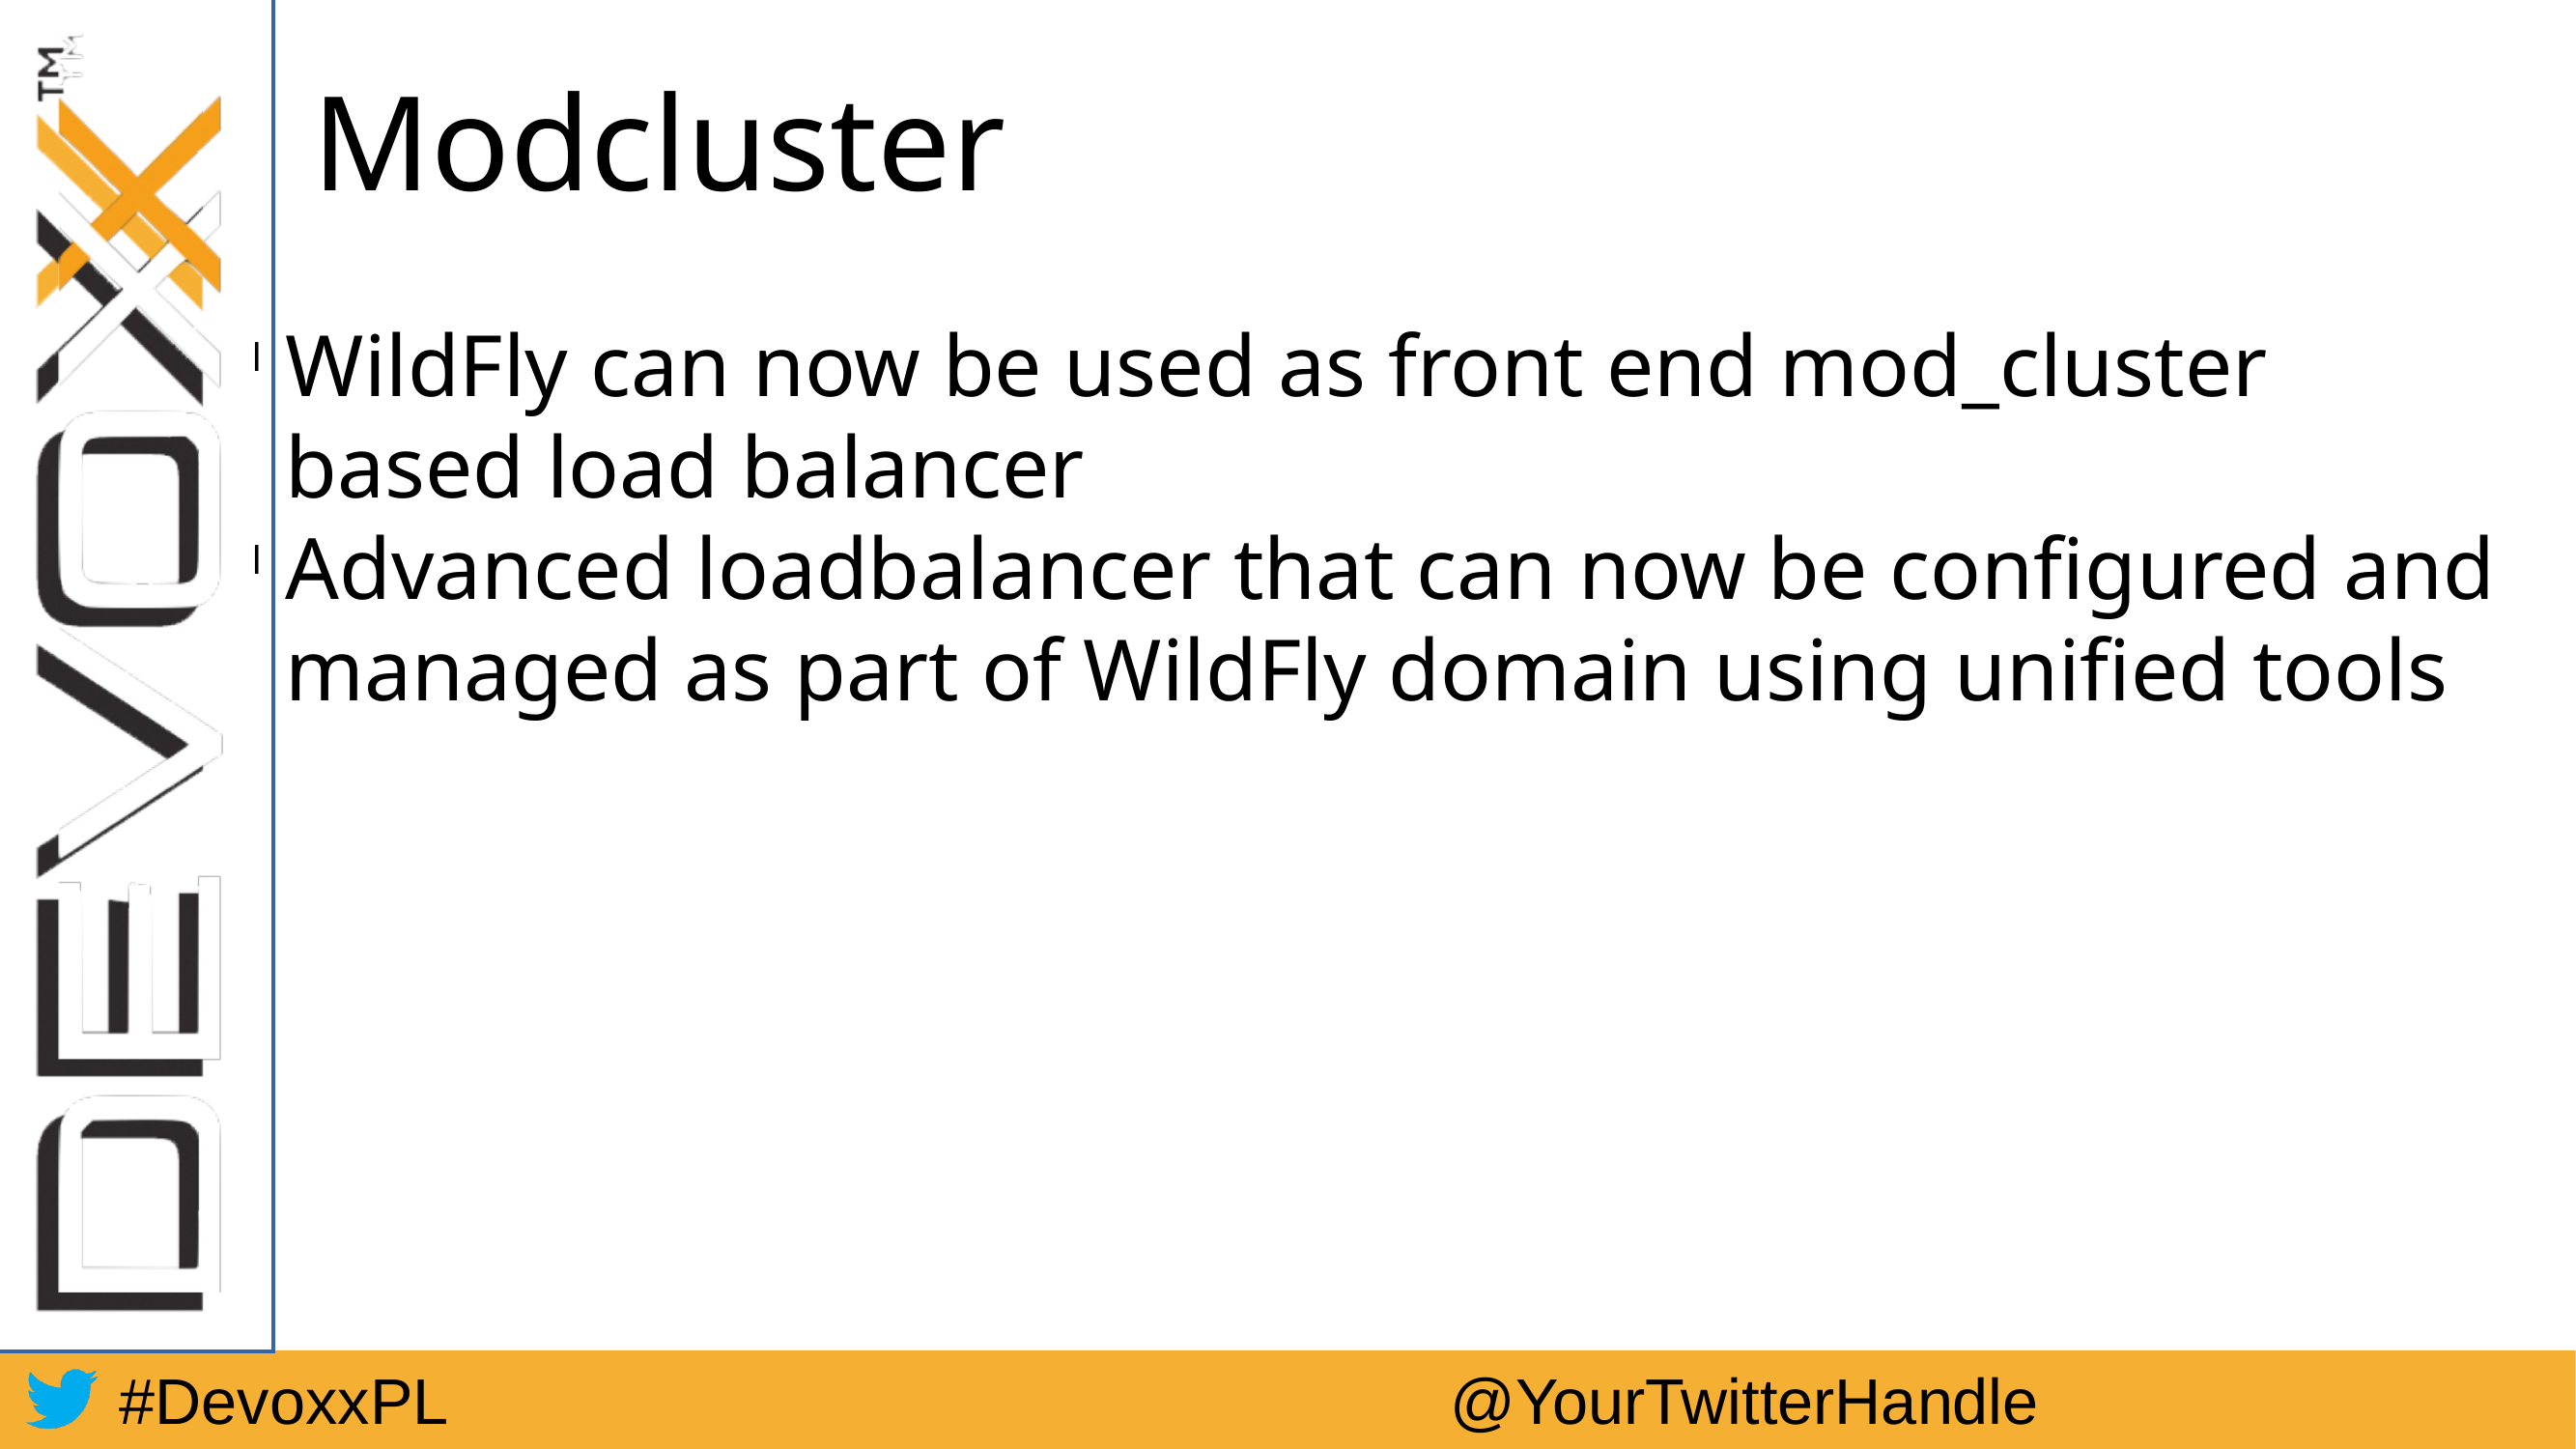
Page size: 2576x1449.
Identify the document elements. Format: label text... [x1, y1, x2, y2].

picture [0, 1353, 123, 1449]
text_box WildFly can now be used as front end mod_cluster based load balancer Advanced loadbalancer that can now be configured and managed as part of WildFly domain using unified tools [251, 311, 2526, 1332]
text_box Modcluster [312, 19, 2522, 258]
picture [0, 39, 220, 1350]
picture [60, 34, 223, 1292]
